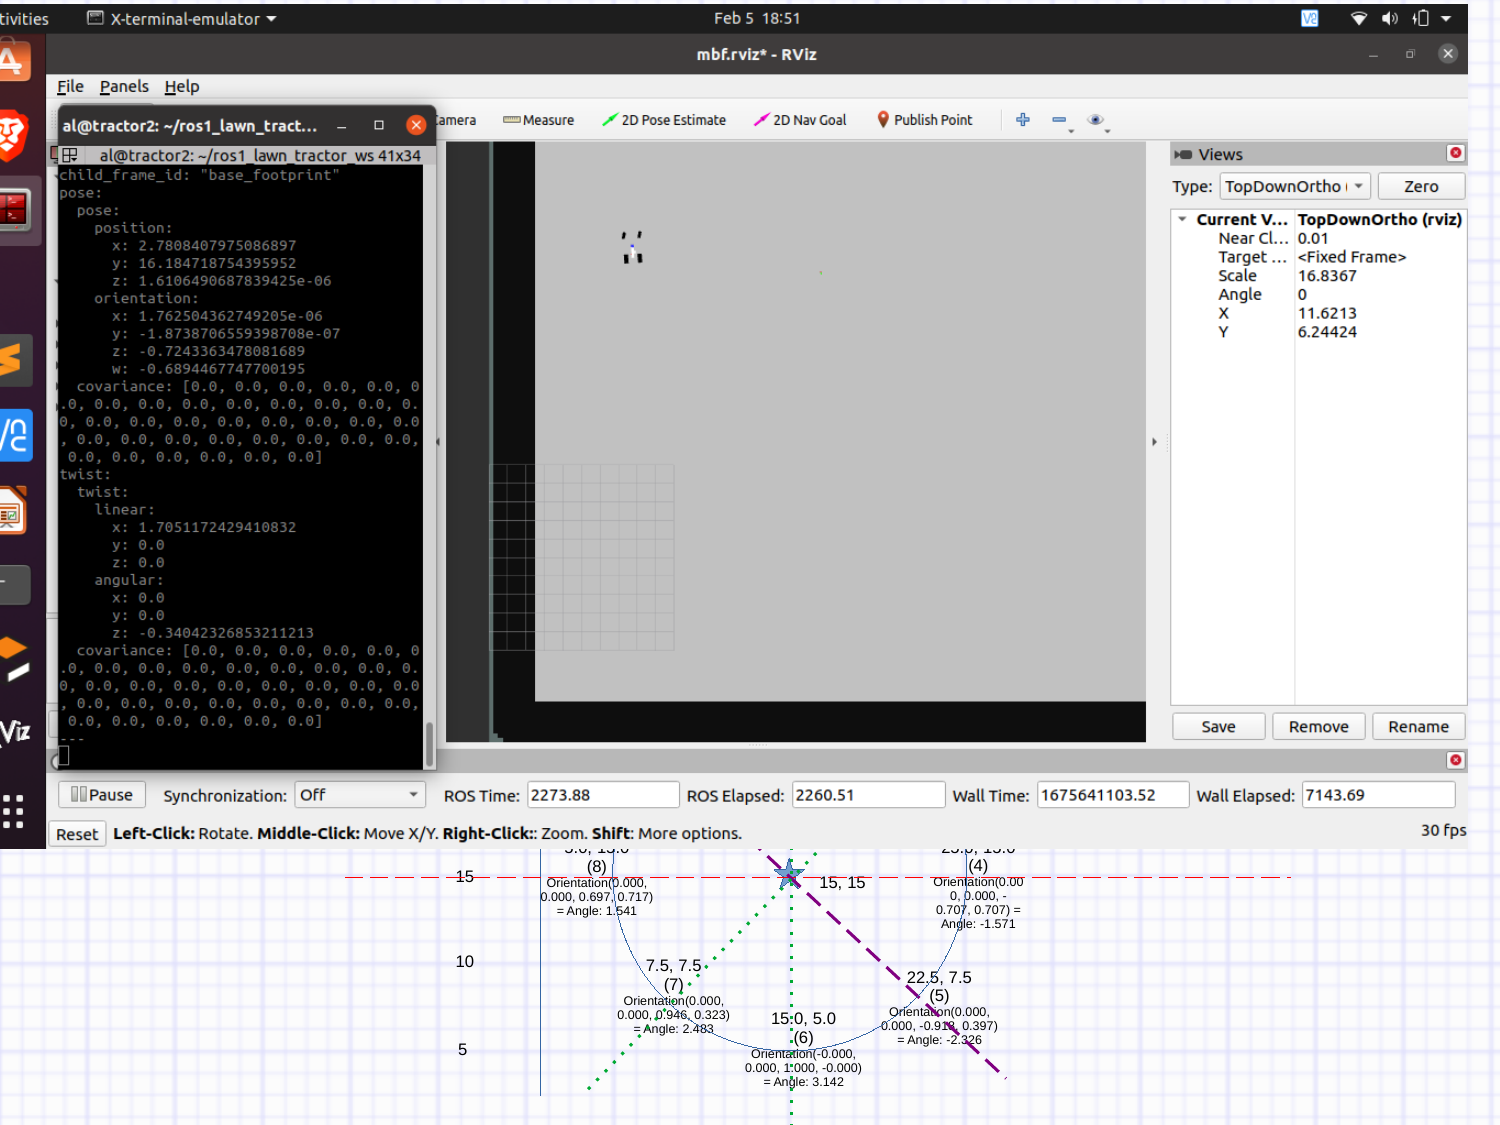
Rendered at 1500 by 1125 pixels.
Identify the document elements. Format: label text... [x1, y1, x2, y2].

text_box 22.5, 7.5 (5) Orientation(0.000, 0.000, -0.918, 0.397) = Angle: -2.326 [863, 960, 1016, 1074]
picture [0, 0, 1500, 1125]
text_box 10 [405, 945, 525, 988]
text_box 15, 15 [782, 866, 903, 909]
text_box 7.5, 7.5 (7) Orientation(0.000, 0.000, 0.946, 0.323) = Angle: 2.483 [598, 948, 750, 1044]
text_box 25.0, 15.0 (4) Orientation(0.000, 0.000, -0.707, 0.707) = Angle: -1.571 [918, 849, 1039, 940]
text_box 15.0, 5.0 (6) Orientation(-0.000, 0.000, 1.000, -0.000) = Angle: 3.142 [728, 1001, 880, 1097]
text_box [774, 869, 782, 876]
text_box 5.0, 15.0 (8) Orientation(0.000, 0.000, 0.697, 0.717) = Angle: 1.541 [541, 849, 673, 926]
text_box [786, 858, 792, 866]
text_box 15 [405, 859, 525, 903]
text_box 5 [402, 1032, 523, 1076]
